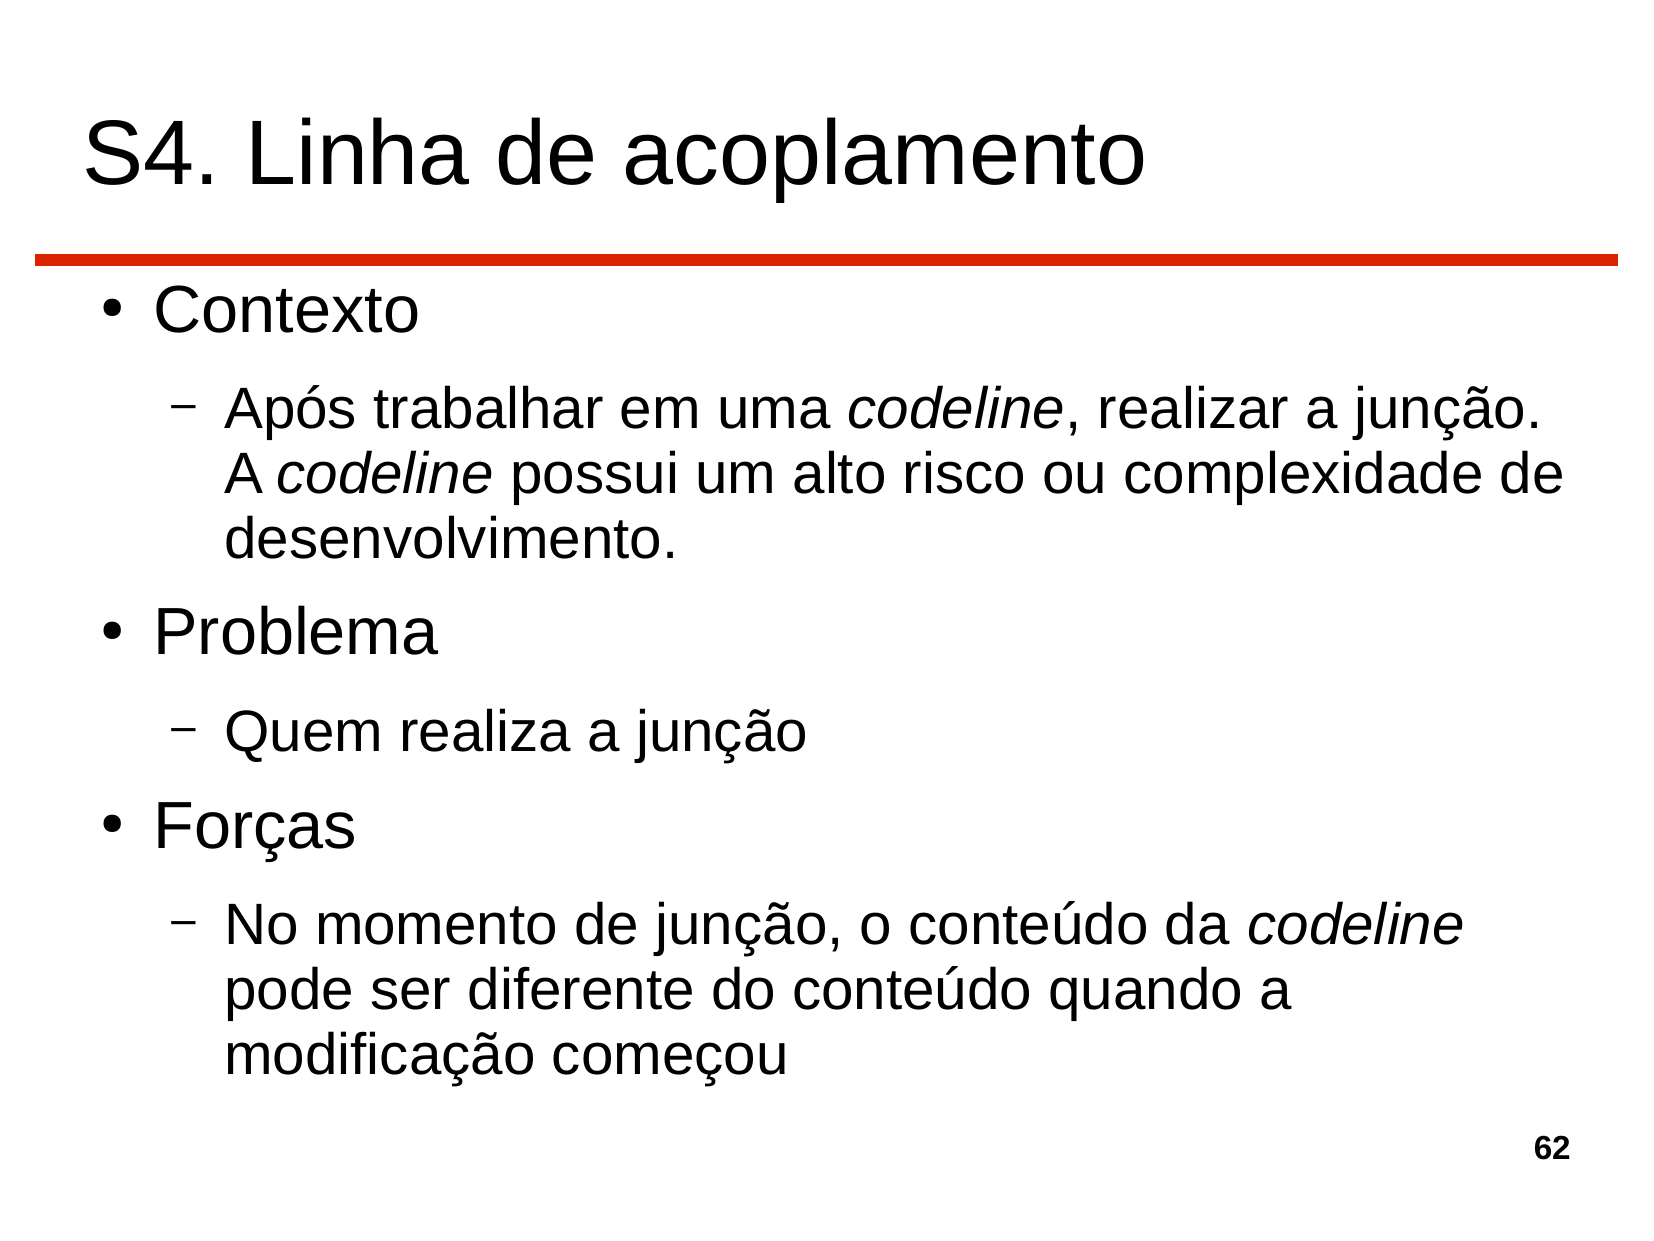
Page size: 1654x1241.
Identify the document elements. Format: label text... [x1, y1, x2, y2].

list Contexto Após trabalhar em uma codeline, realizar a junção. A codeline possui um alto risco ou complexidade de desenvolvimento. Problema Quem realiza a junção Forças No momento de junção, o conteúdo da codeline pode ser diferente do conteúdo quando a modificação começou [82, 271, 1571, 1123]
title S4. Linha de acoplamento [82, 49, 1571, 257]
